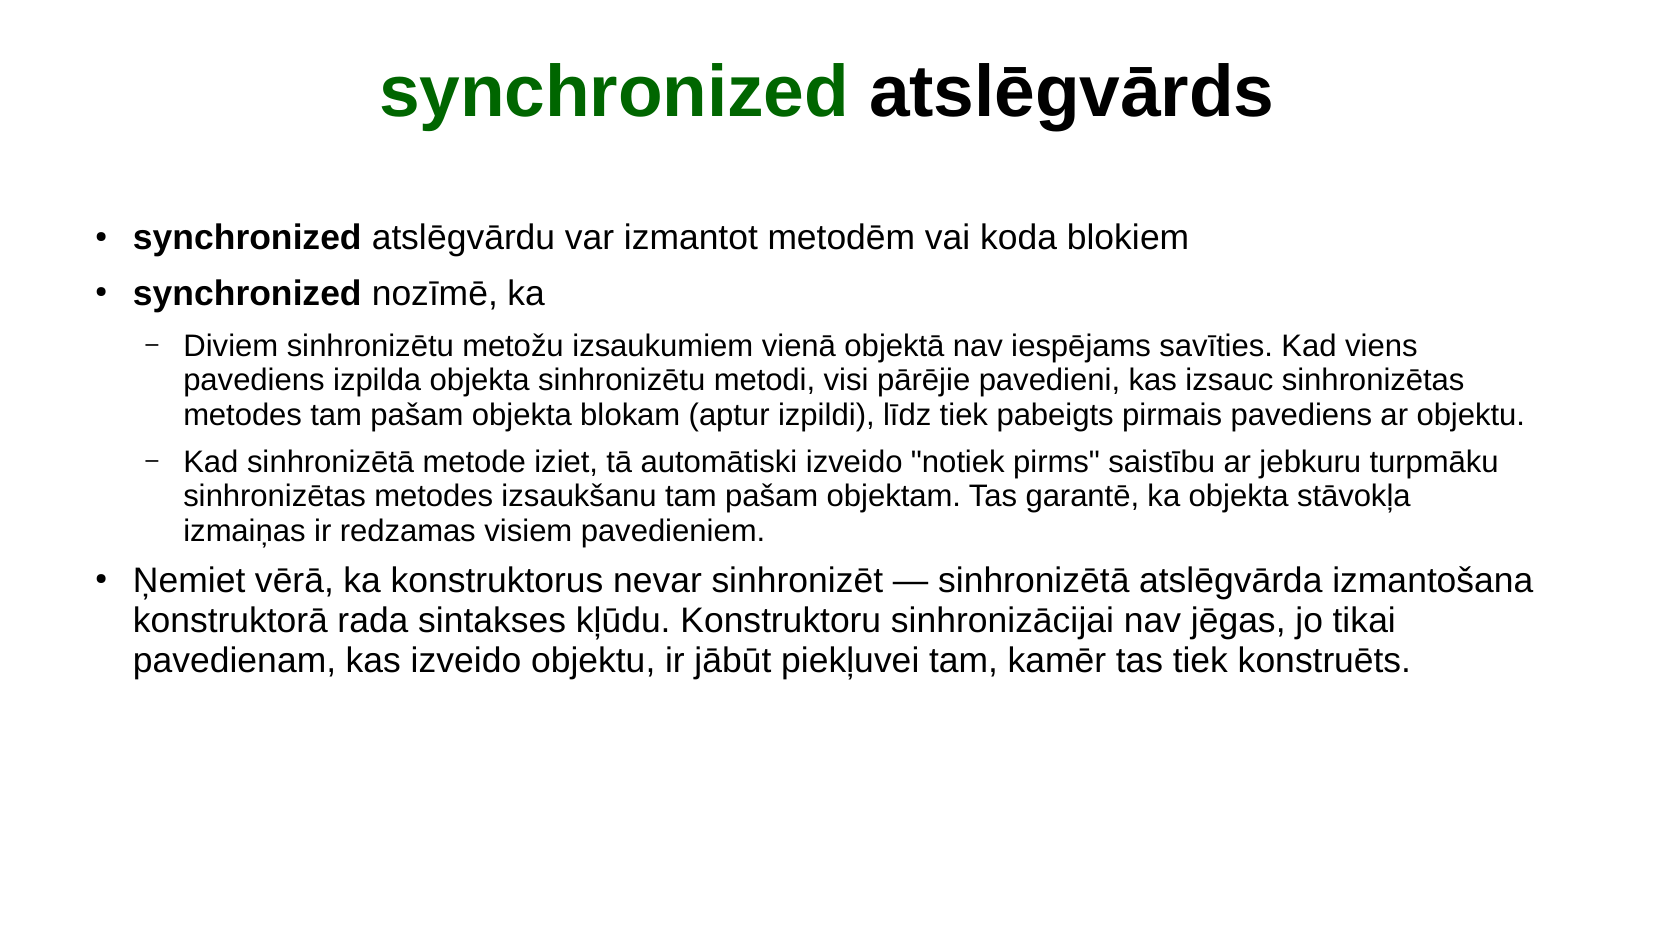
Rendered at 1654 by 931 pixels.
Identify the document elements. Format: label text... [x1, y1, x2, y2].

list synchronized atslēgvārdu var izmantot metodēm vai koda blokiem synchronized nozīmē, ka Diviem sinhronizētu metožu izsaukumiem vienā objektā nav iespējams savīties. Kad viens pavediens izpilda objekta sinhronizētu metodi, visi pārējie pavedieni, kas izsauc sinhronizētas metodes tam pašam objekta blokam (aptur izpildi), līdz tiek pabeigts pirmais pavediens ar objektu. Kad sinhronizētā metode iziet, tā automātiski izveido "notiek pirms" saistību ar jebkuru turpmāku sinhronizētas metodes izsaukšanu tam pašam objektam. Tas garantē, ka objekta stāvokļa izmaiņas ir redzamas visiem pavedieniem. Ņemiet vērā, ka konstruktorus nevar sinhronizēt — sinhronizētā atslēgvārda izmantošana konstruktorā rada sintakses kļūdu. Konstruktoru sinhronizācijai nav jēgas, jo tikai pavedienam, kas izveido objektu, ir jābūt piekļuvei tam, kamēr tas tiek konstruēts. [82, 217, 1538, 758]
title synchronized atslēgvārds [82, 37, 1571, 147]
